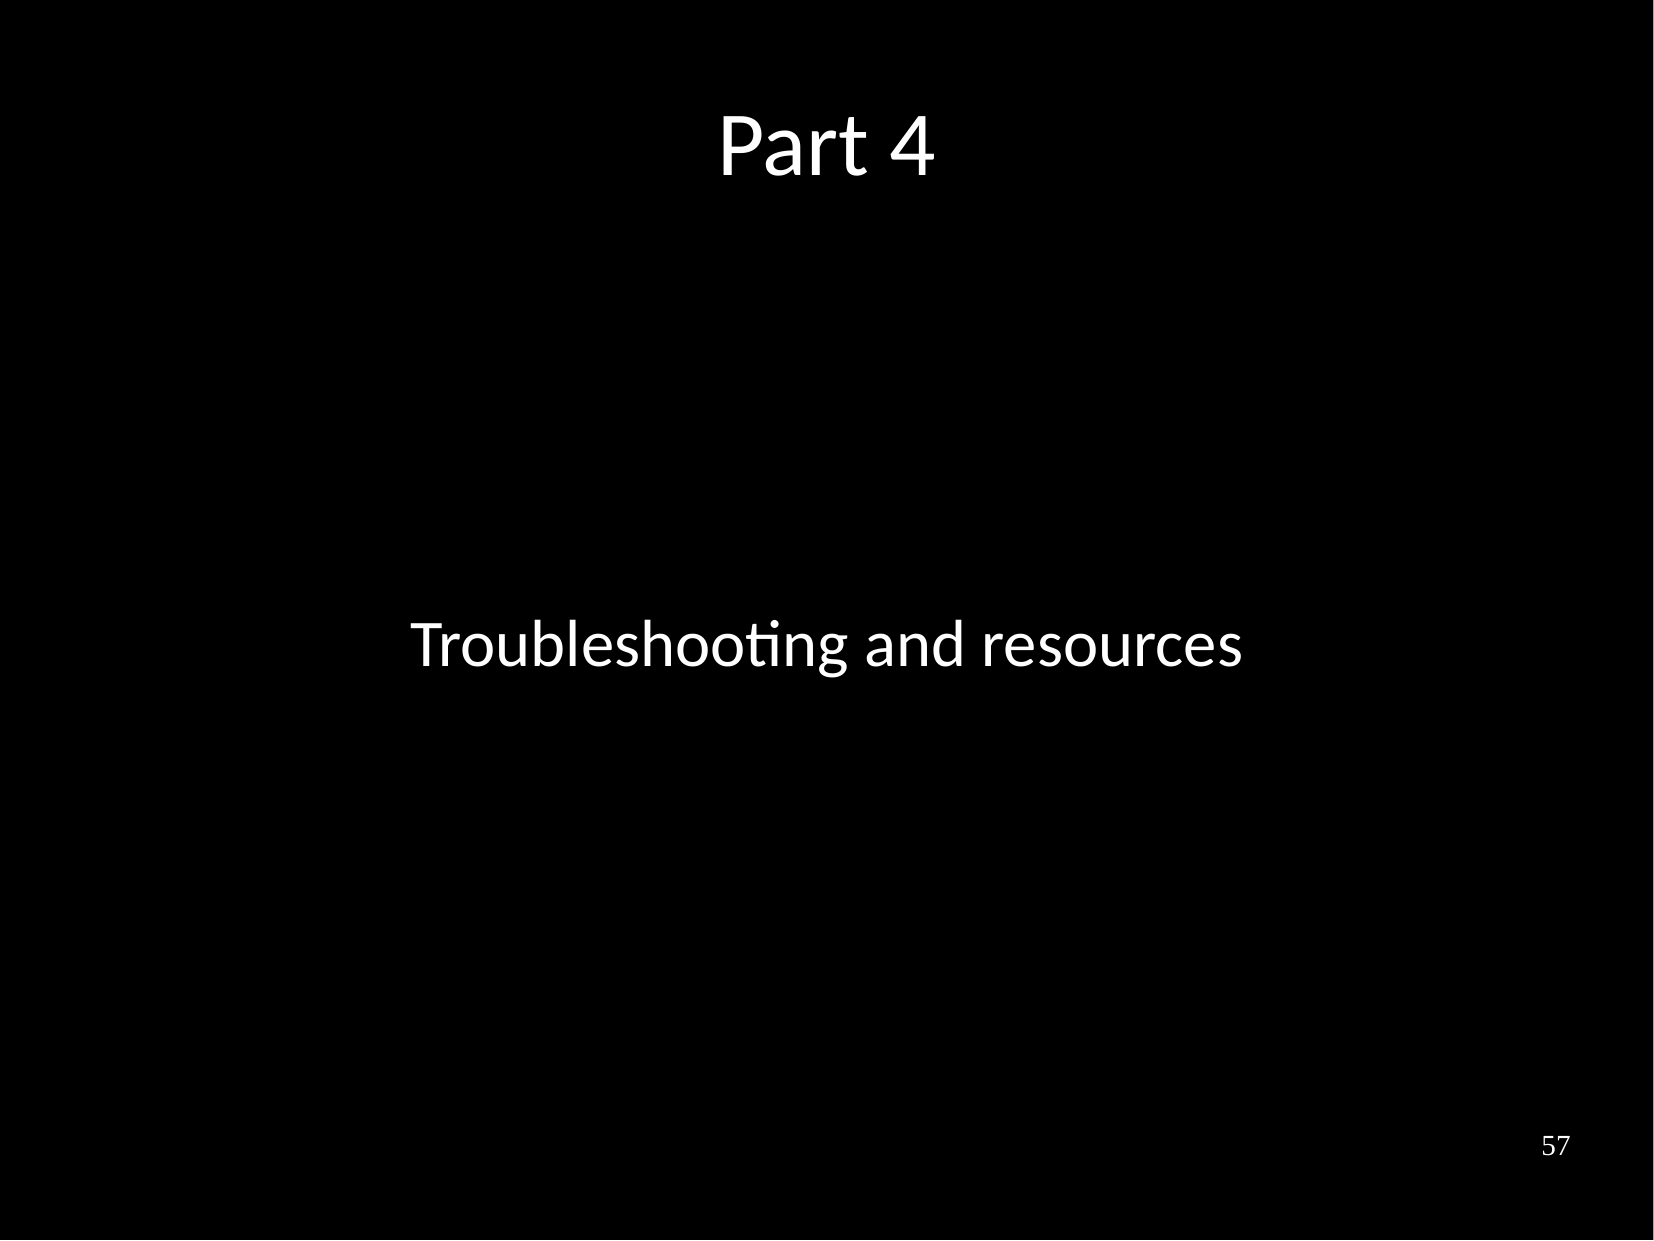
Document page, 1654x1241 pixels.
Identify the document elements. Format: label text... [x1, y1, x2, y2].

subtitle Troubleshooting and resources [82, 290, 1571, 1010]
title Part 4 [82, 49, 1571, 257]
